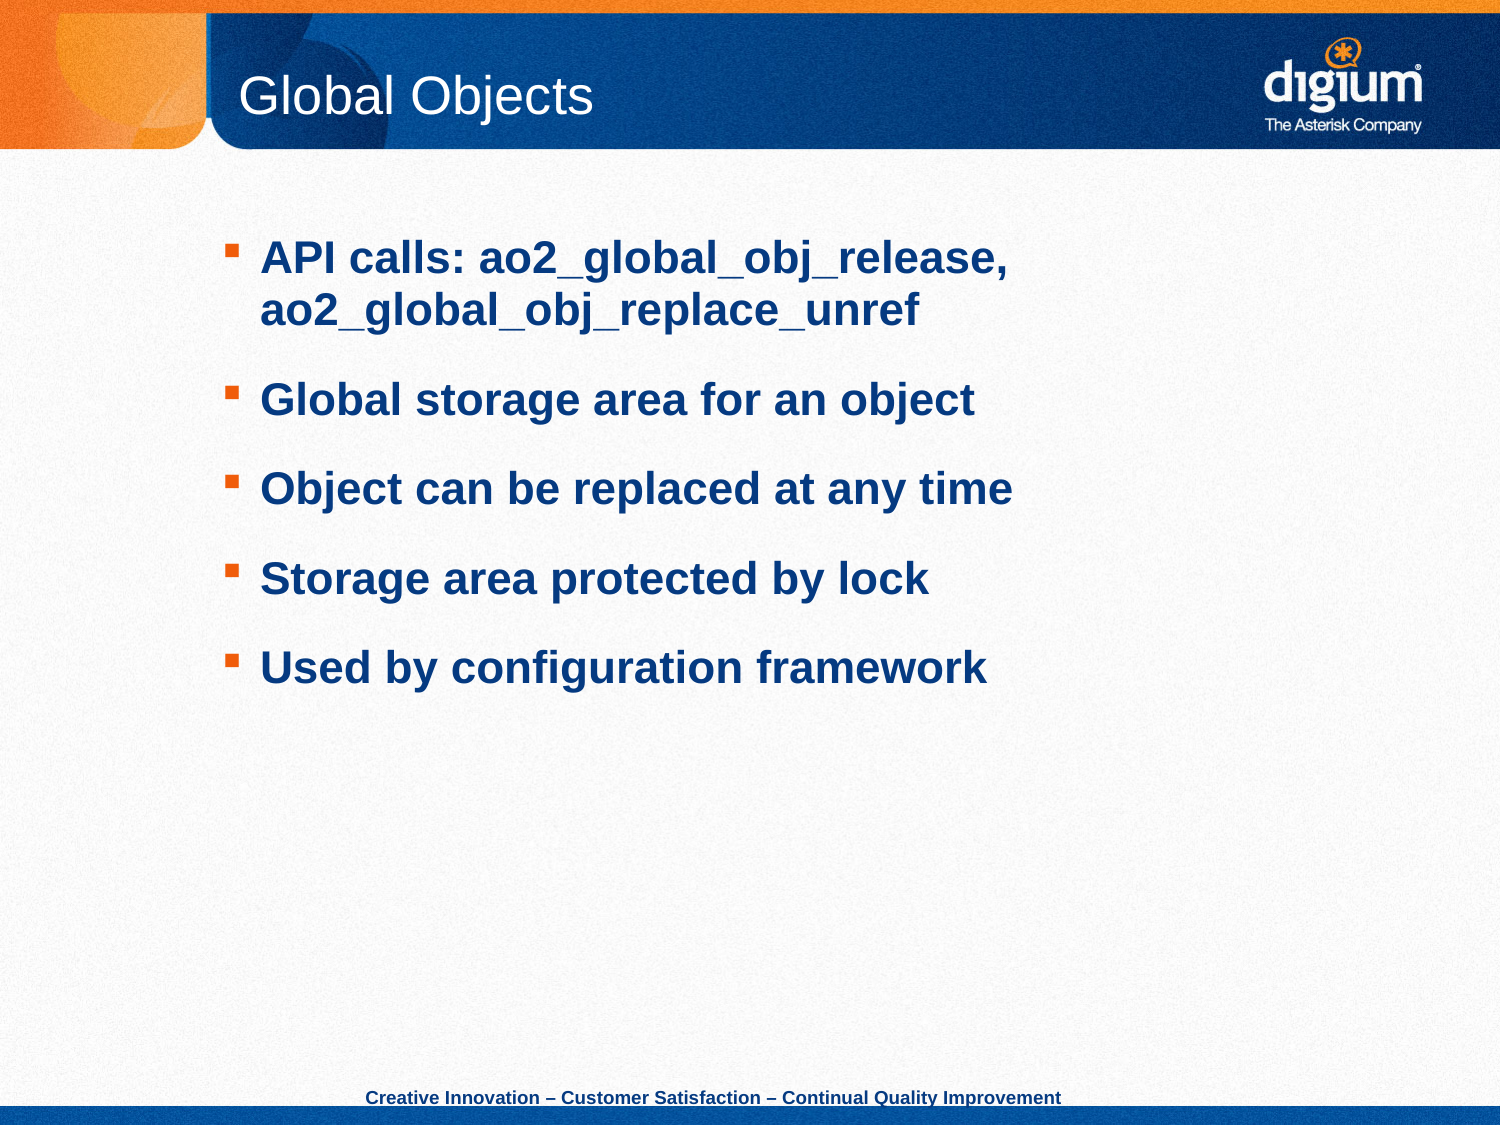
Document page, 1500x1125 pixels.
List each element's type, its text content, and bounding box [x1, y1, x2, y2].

list API calls: ao2_global_obj_release, ao2_global_obj_replace_unref Global storage area for an object Object can be replaced at any time Storage area protected by lock Used by configuration framework [206, 224, 1301, 967]
title Global Objects [238, 27, 1243, 127]
picture [0, 0, 1500, 1125]
